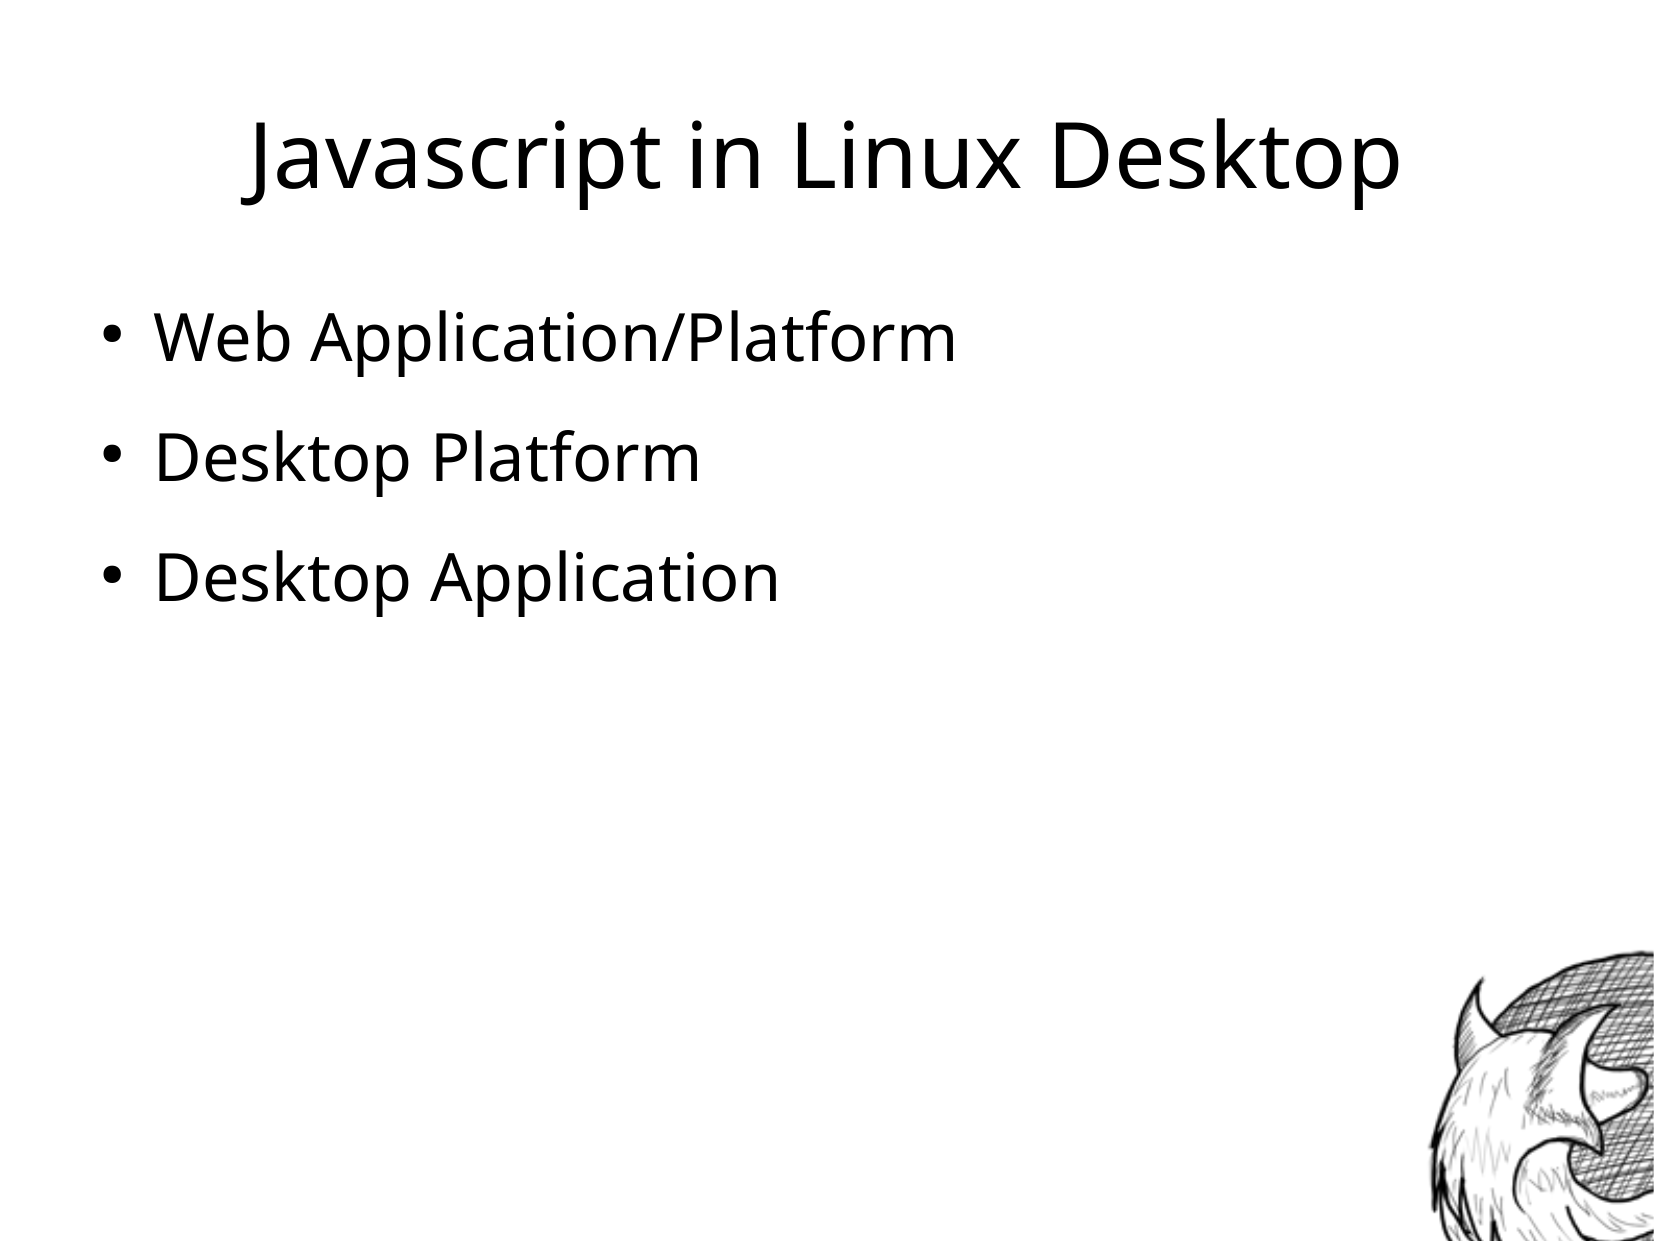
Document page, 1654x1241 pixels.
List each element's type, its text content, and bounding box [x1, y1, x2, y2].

list Web Application/Platform Desktop Platform Desktop Application [82, 290, 1571, 1109]
picture [1386, 915, 1654, 1241]
title Javascript in Linux Desktop [82, 56, 1571, 250]
